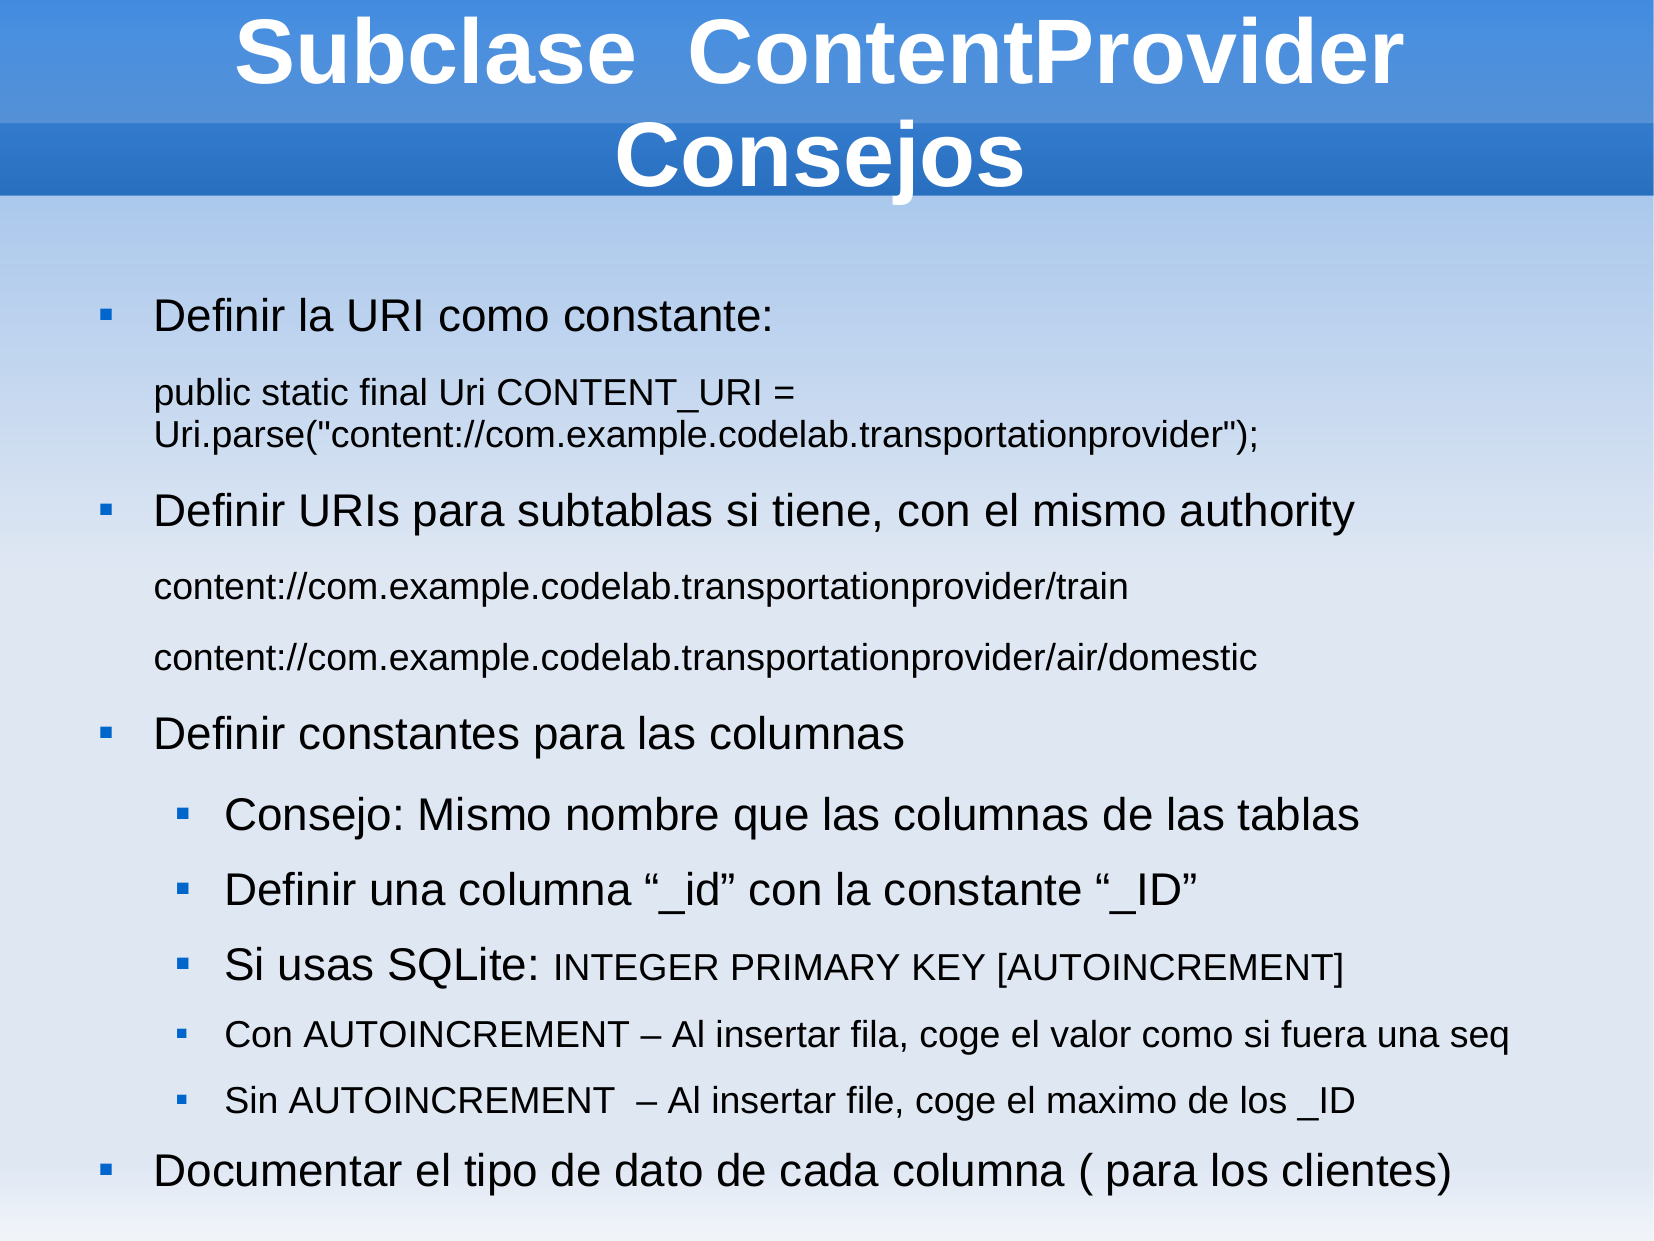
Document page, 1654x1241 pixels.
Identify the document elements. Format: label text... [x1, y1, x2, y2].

title Subclase ContentProvider Consejos [76, 0, 1565, 208]
picture [0, 0, 1654, 1241]
list Definir la URI como constante: public static final Uri CONTENT_URI = Uri.parse("content://com.example.codelab.transportationprovider"); Definir URIs para subtablas si tiene, con el mismo authority content://com.example.codelab.transportationprovider/train content://com.example.codelab.transportationprovider/air/domestic Definir constantes para las columnas Consejo: Mismo nombre que las columnas de las tablas Definir una columna “_id” con la constante “_ID” Si usas SQLite: INTEGER PRIMARY KEY [AUTOINCREMENT] Con AUTOINCREMENT – Al insertar fila, coge el valor como si fuera una seq Sin AUTOINCREMENT – Al insertar file, coge el maximo de los _ID Documentar el tipo de dato de cada columna ( para los clientes) [82, 290, 1571, 1197]
